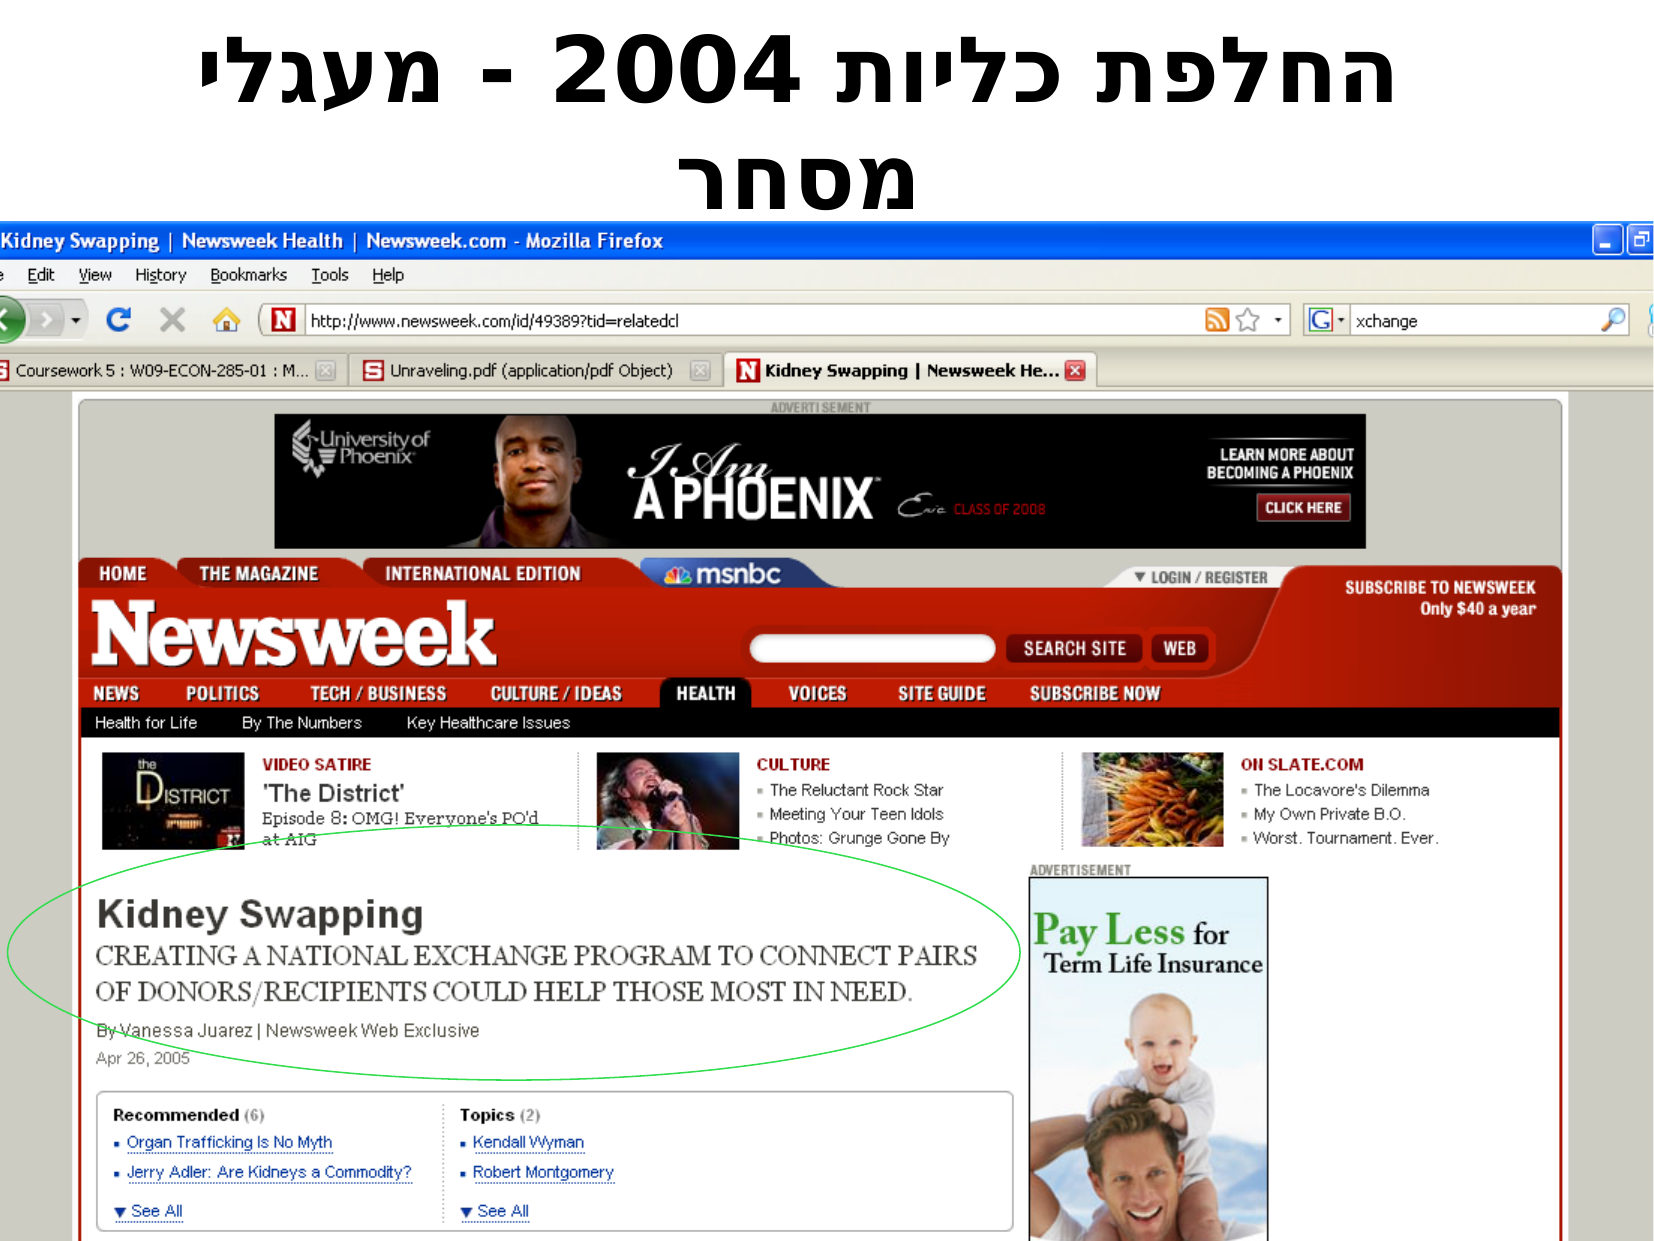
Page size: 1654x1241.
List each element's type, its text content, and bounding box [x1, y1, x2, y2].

picture [0, 221, 1654, 1241]
title החלפת כליות 2004 - מעגלי מסחר [82, 41, 1516, 207]
